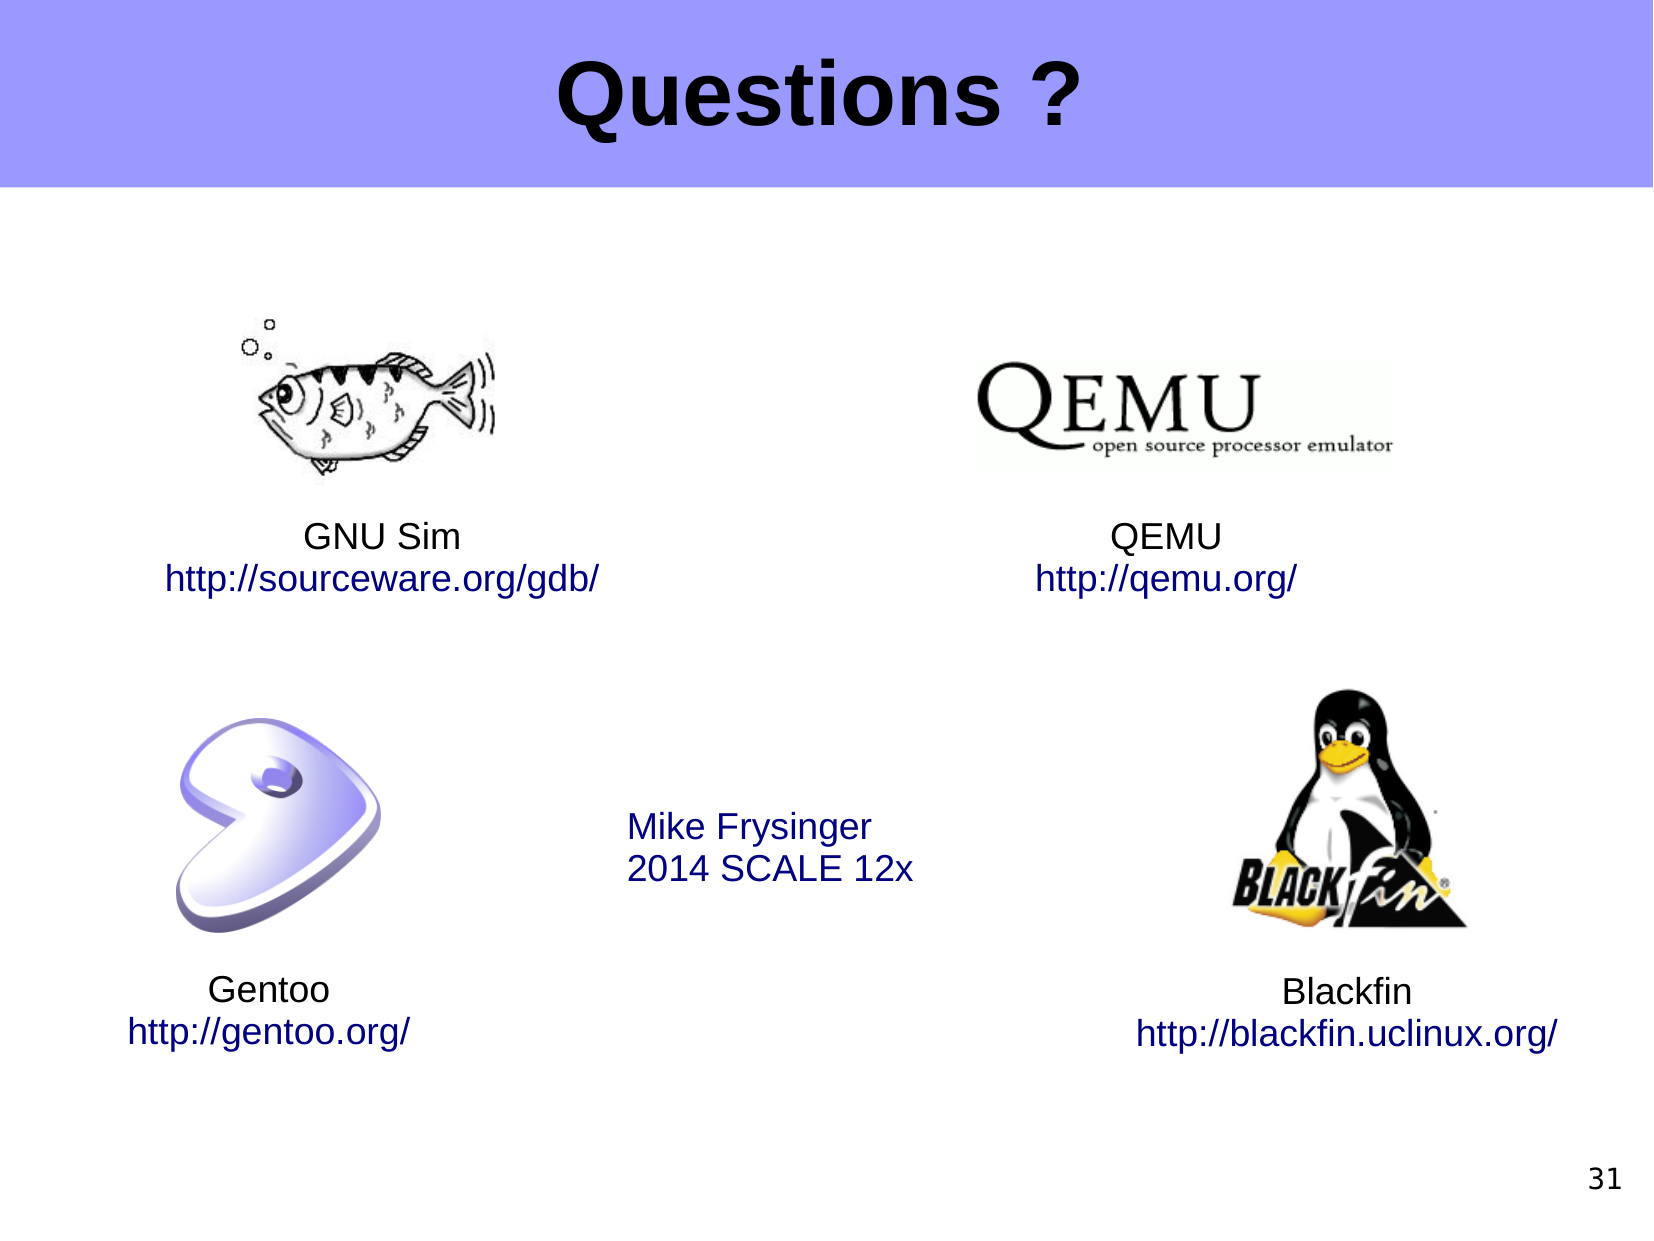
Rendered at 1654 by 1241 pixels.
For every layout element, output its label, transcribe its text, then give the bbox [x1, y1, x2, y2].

text_box Mike Frysinger 2014 SCALE 12x [612, 797, 929, 897]
text_box QEMU http://qemu.org/ [1020, 507, 1313, 607]
text_box Gentoo http://gentoo.org/ [112, 961, 426, 1060]
text_box GNU Sim http://sourceware.org/gdb/ [150, 507, 614, 607]
text_box Blackfin http://blackfin.uclinux.org/ [1121, 963, 1574, 1063]
picture [0, 0, 1654, 1241]
title Questions ? [76, 0, 1565, 188]
